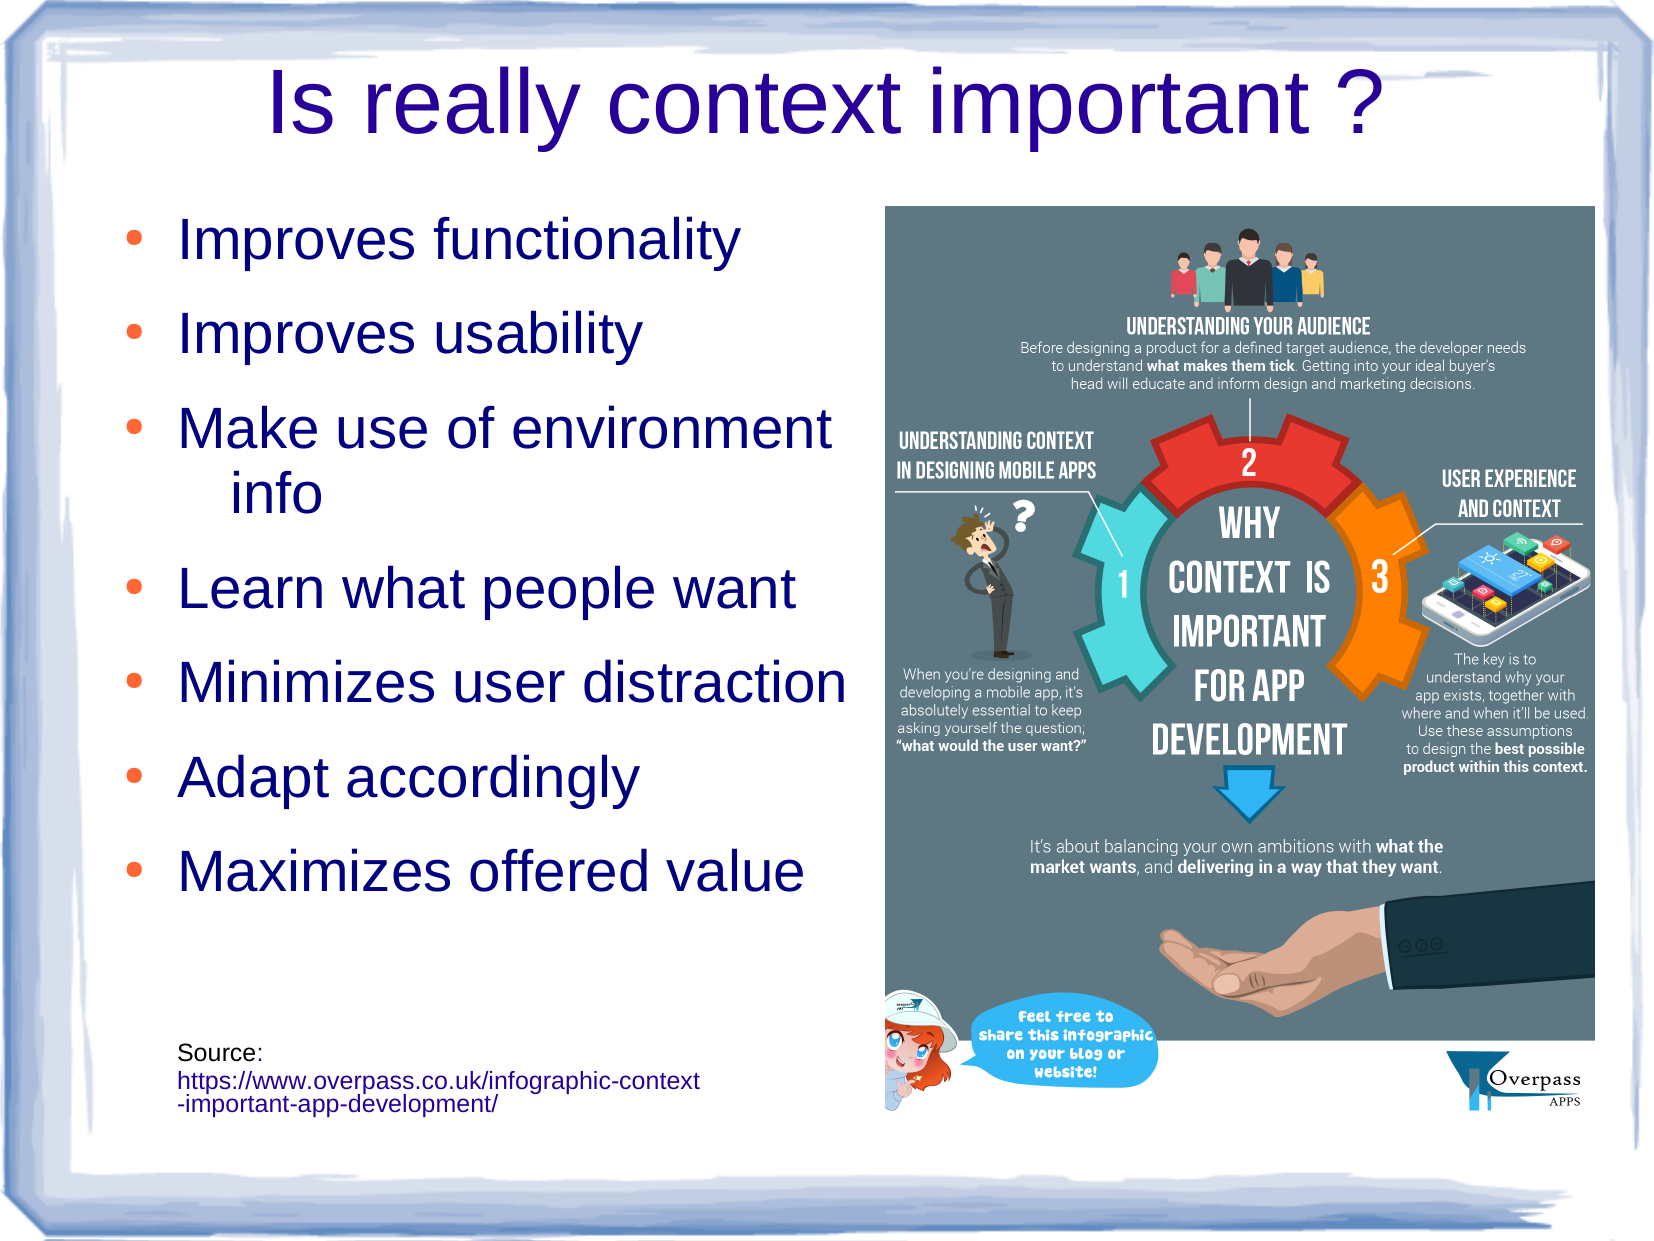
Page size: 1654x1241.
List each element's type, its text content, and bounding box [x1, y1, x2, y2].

title Is really context important ? [82, 49, 1571, 257]
picture [0, 0, 1654, 1241]
list Improves functionality Improves usability Make use of environment info Learn what people want Minimizes user distraction Adapt accordingly Maximizes offered value [88, 206, 857, 926]
title Source: https://www.overpass.co.uk/infographic-context-important-app-development/ [177, 1003, 709, 1130]
